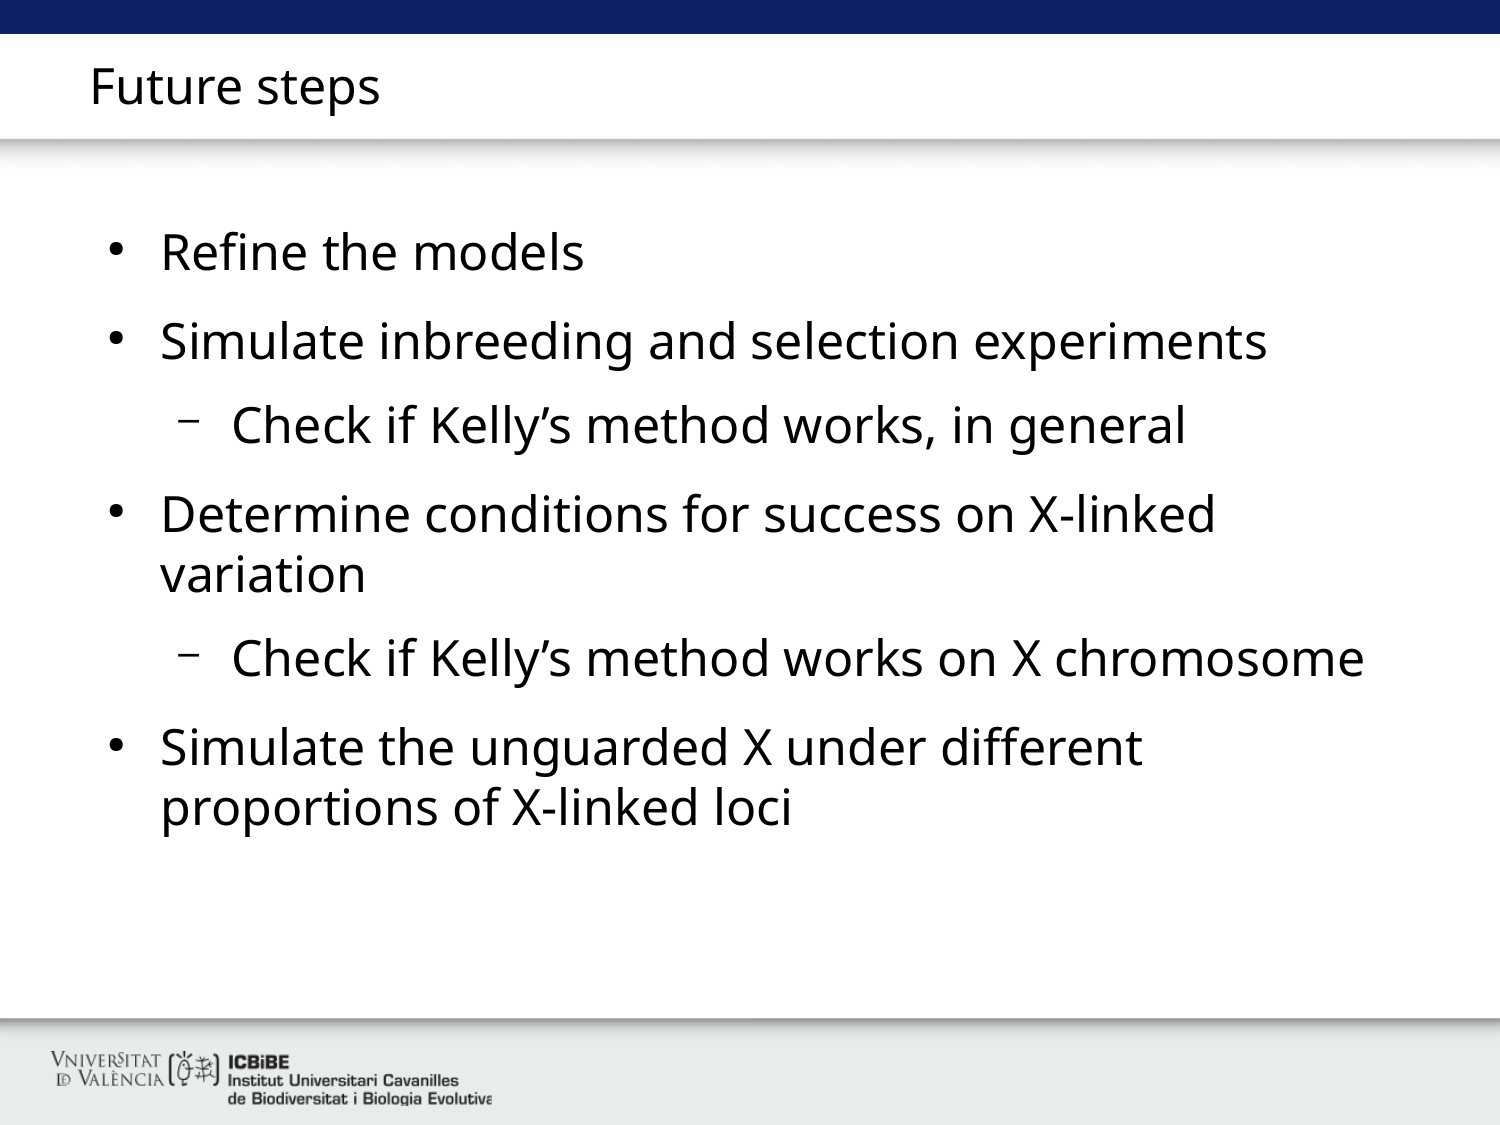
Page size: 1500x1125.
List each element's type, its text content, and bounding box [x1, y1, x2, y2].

list Refine the models Simulate inbreeding and selection experiments Check if Kelly’s method works, in general Determine conditions for success on X-linked variation Check if Kelly’s method works on X chromosome Simulate the unguarded X under different proportions of X-linked loci [75, 212, 1426, 955]
list Future steps [75, 47, 1323, 110]
picture [0, 1018, 1500, 1125]
picture [0, 0, 1500, 214]
